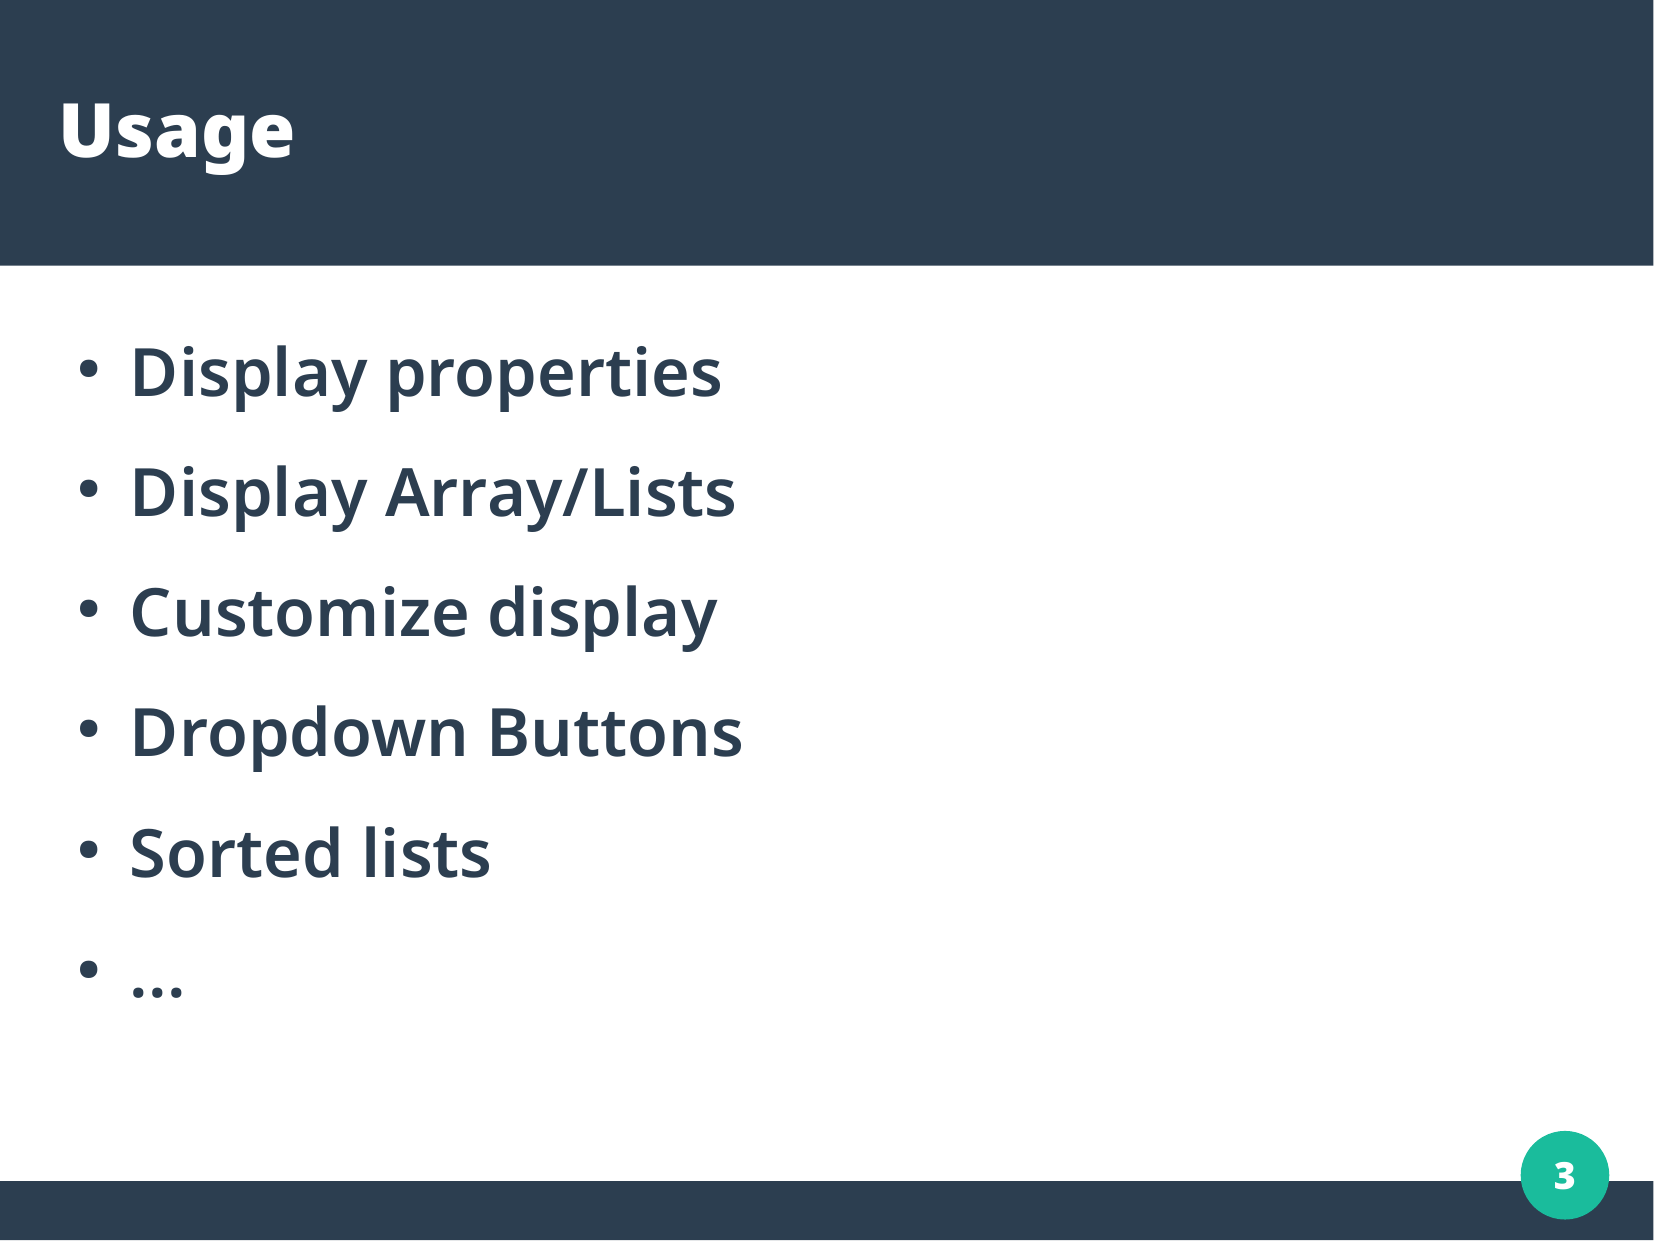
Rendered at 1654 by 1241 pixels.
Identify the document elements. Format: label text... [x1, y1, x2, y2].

title Usage [59, 49, 1595, 207]
list Display properties Display Array/Lists Customize display Dropdown Buttons Sorted lists ... [59, 324, 1595, 1152]
